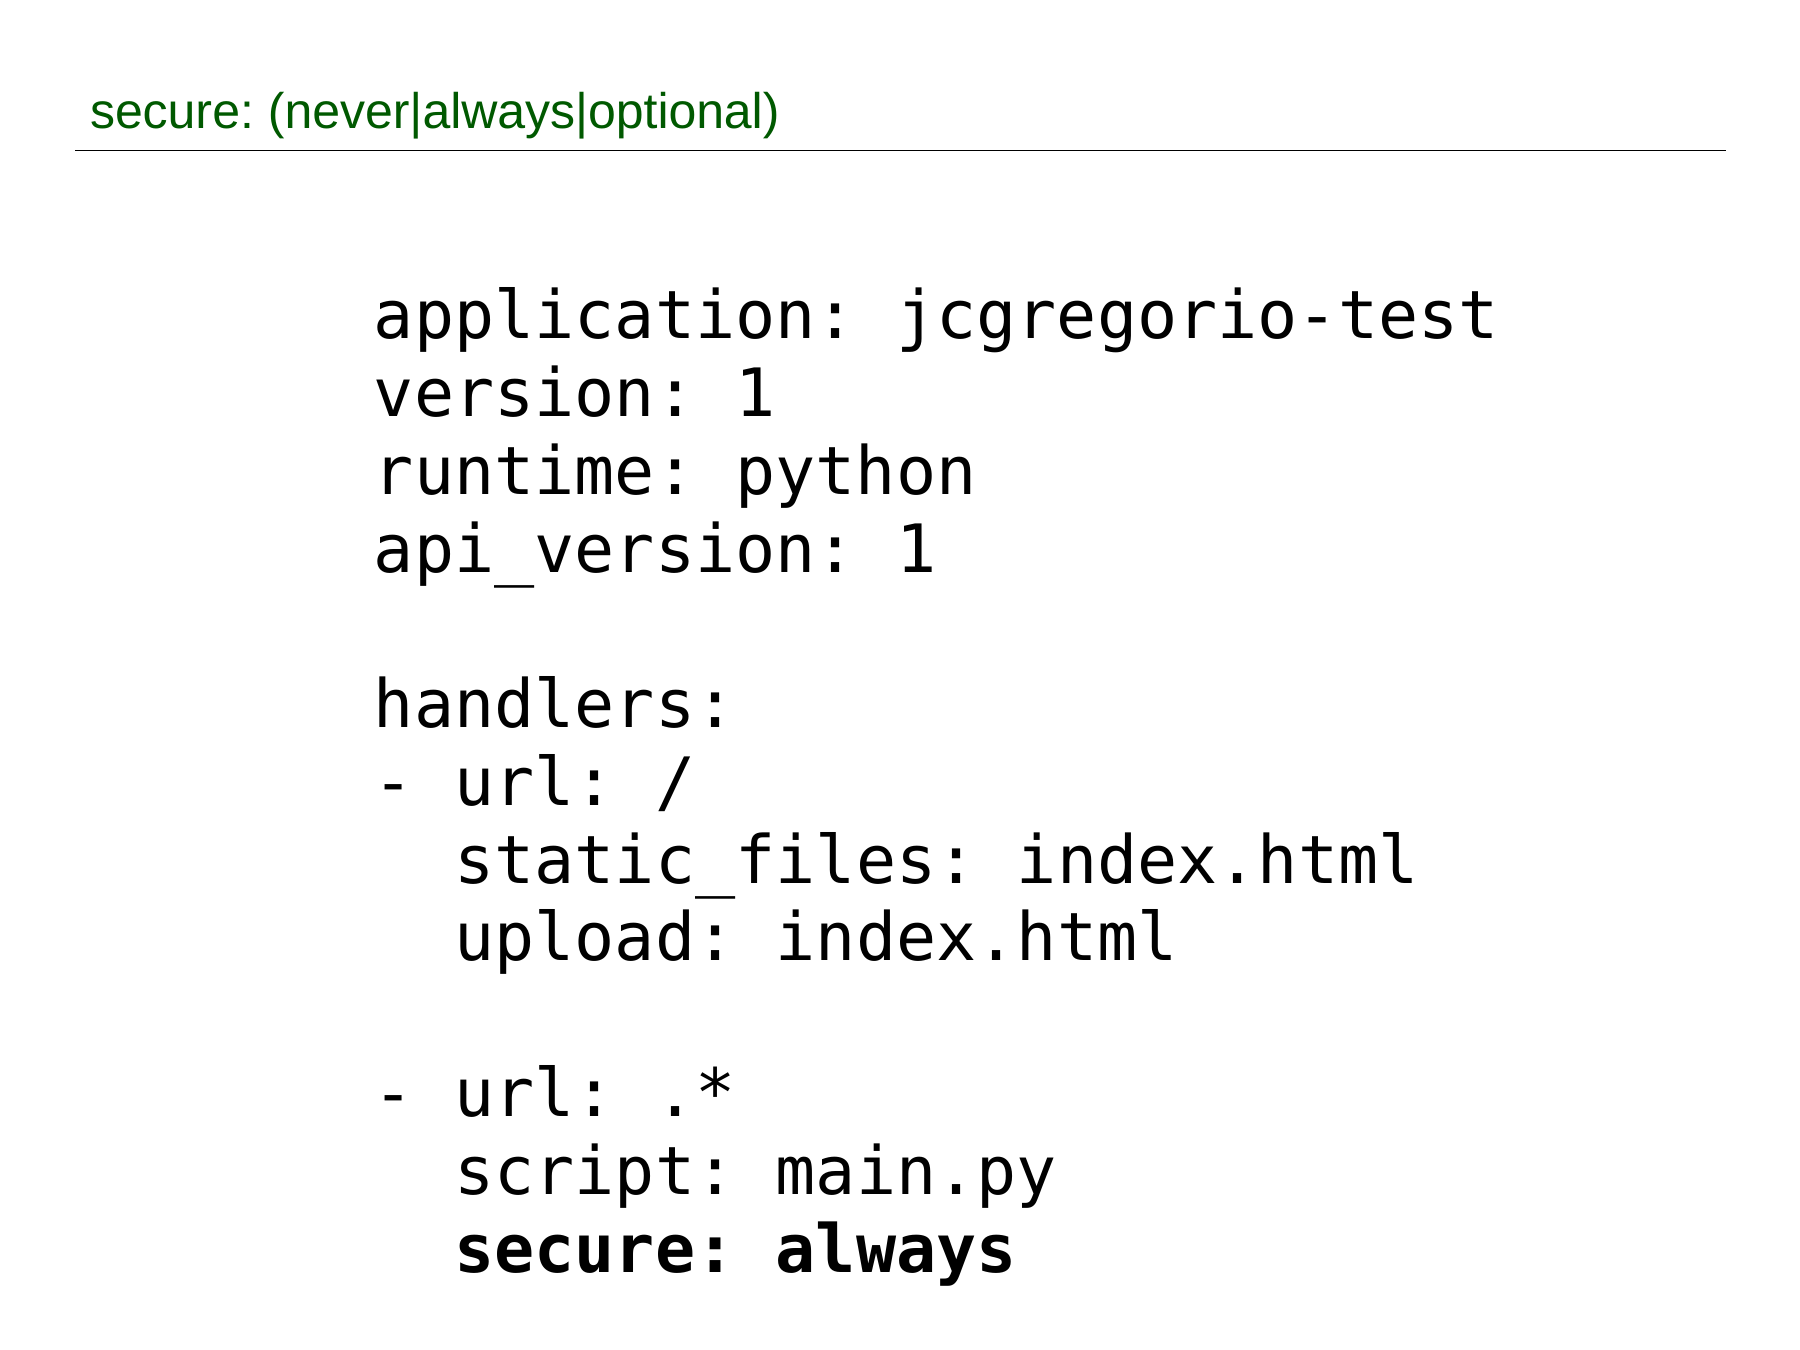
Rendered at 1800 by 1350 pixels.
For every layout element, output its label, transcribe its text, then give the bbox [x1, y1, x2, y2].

title secure: (never|always|optional) [90, 38, 1710, 147]
text_box application: jcgregorio-test version: 1 runtime: python api_version: 1 handlers: - url: / static_files: index.html upload: index.html - url: .* script: main.py secure: always [359, 269, 1800, 1296]
